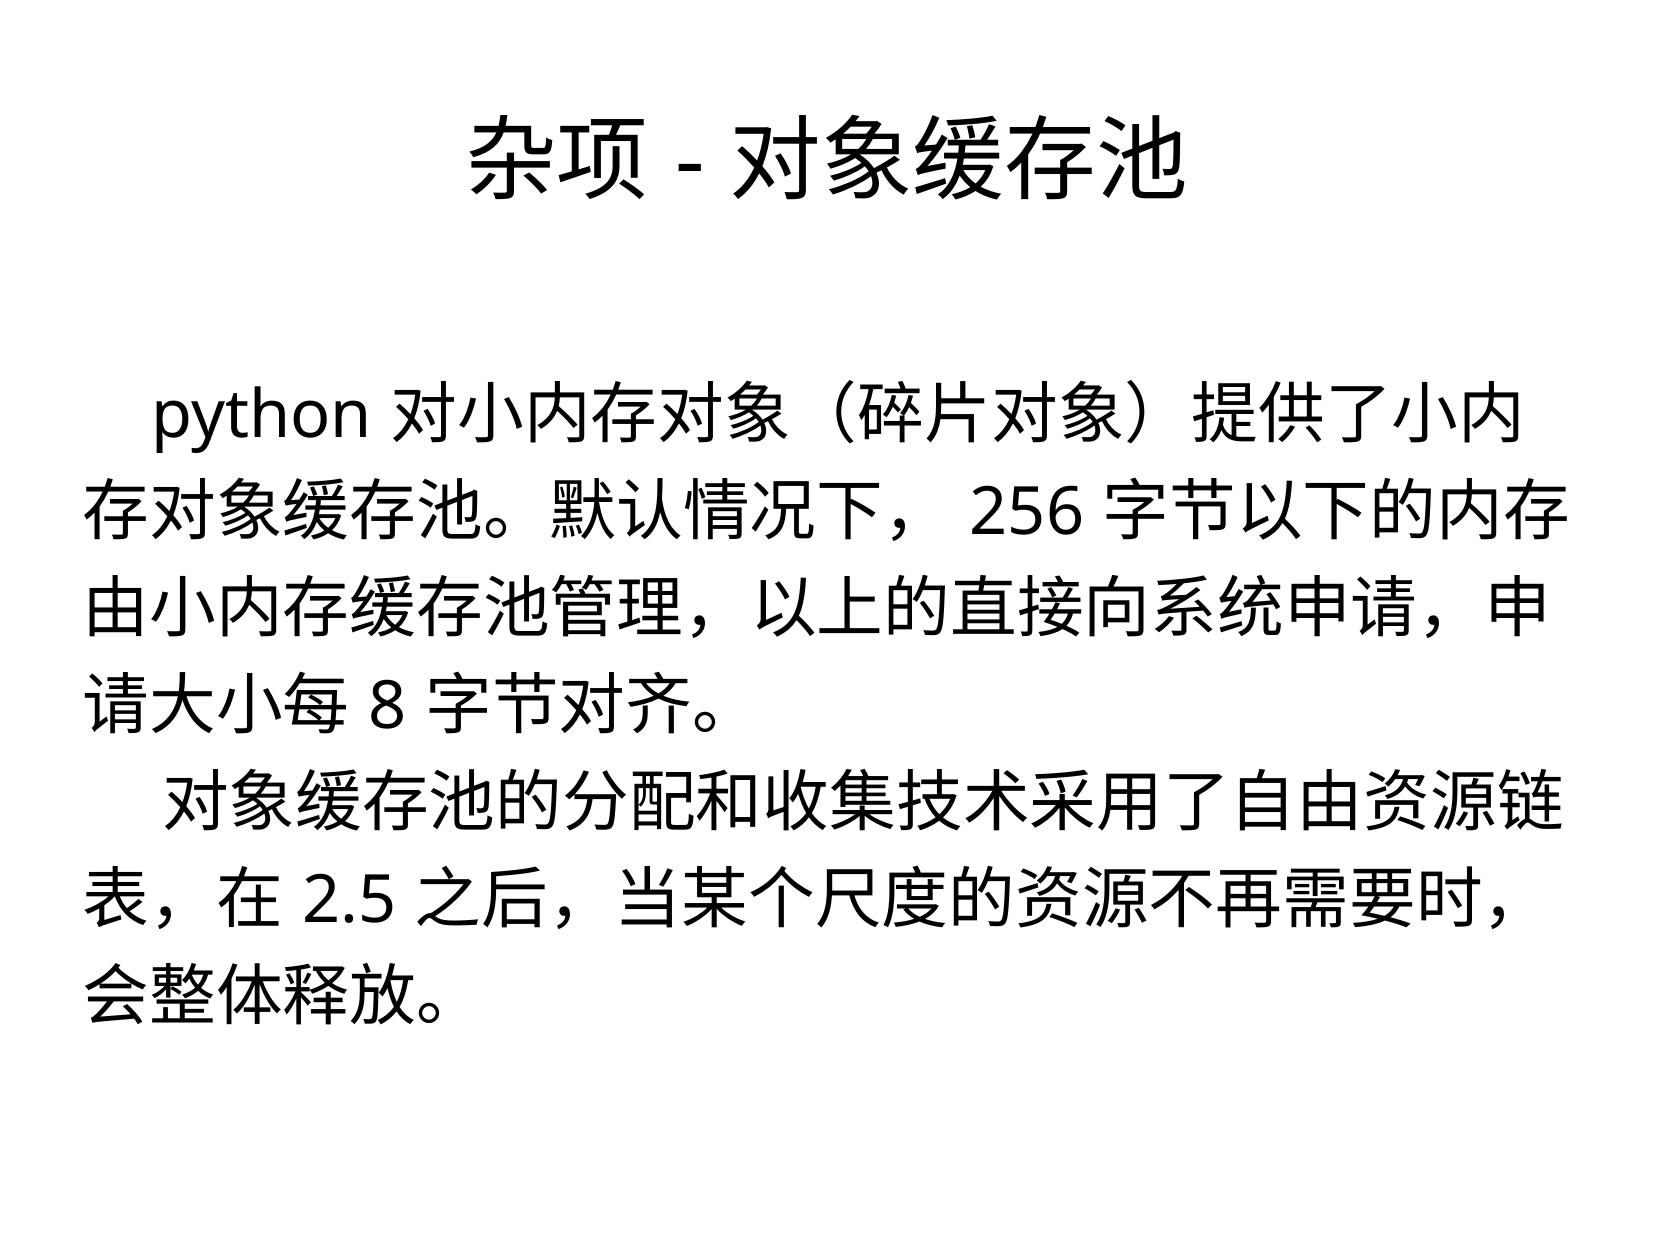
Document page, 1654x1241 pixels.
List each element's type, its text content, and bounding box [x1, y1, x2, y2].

title 杂项-对象缓存池 [82, 56, 1571, 250]
subtitle python对小内存对象（碎片对象）提供了小内存对象缓存池。默认情况下，256字节以下的内存由小内存缓存池管理，以上的直接向系统申请，申请大小每8字节对齐。 对象缓存池的分配和收集技术采用了自由资源链表，在2.5之后，当某个尺度的资源不再需要时，会整体释放。 [82, 297, 1571, 1102]
